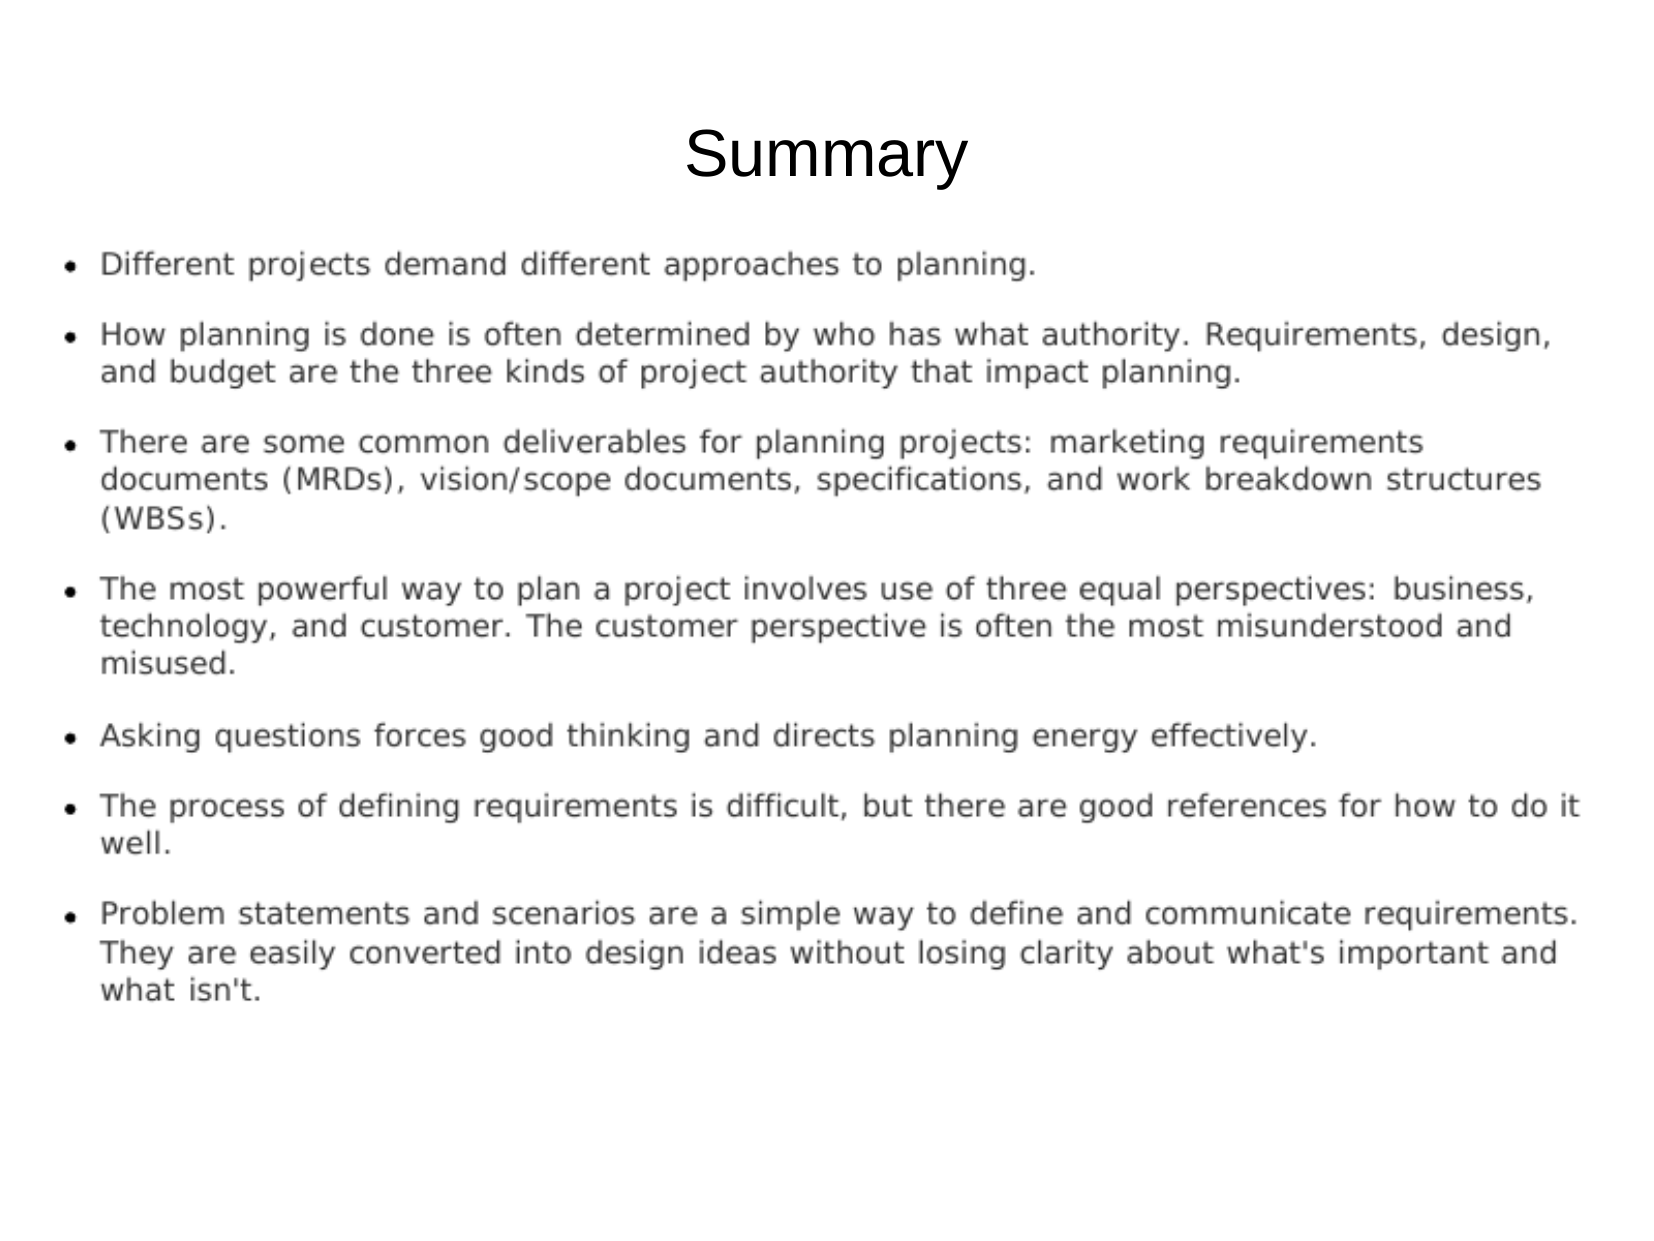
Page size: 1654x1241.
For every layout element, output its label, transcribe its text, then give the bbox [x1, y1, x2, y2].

title Summary [82, 49, 1571, 236]
picture [57, 236, 1622, 1028]
